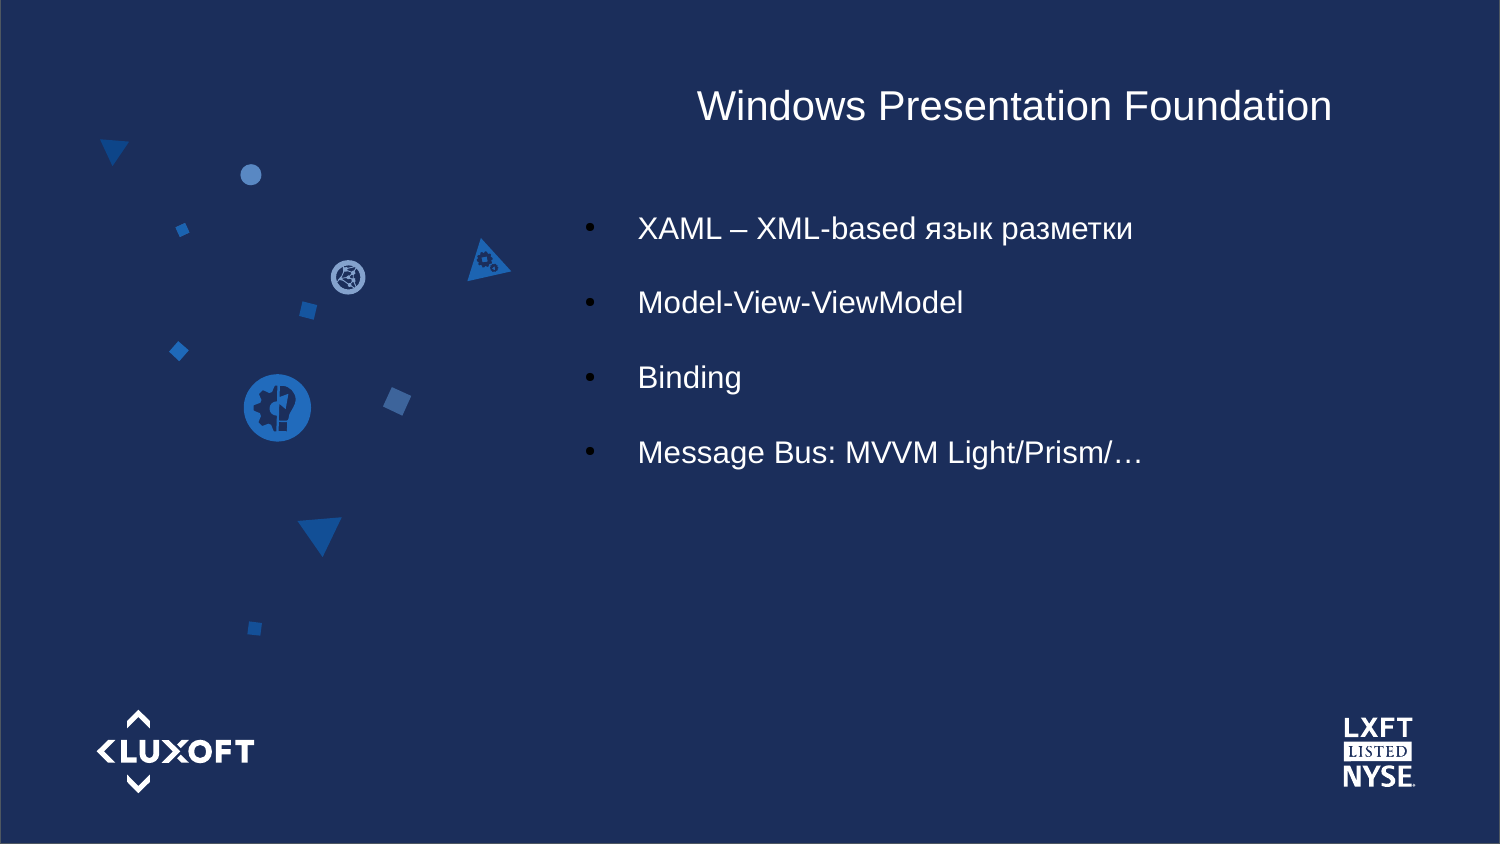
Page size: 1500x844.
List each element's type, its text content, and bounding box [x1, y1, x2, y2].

title Windows Presentation Foundation [696, 35, 1335, 178]
list XAML – XML-based язык разметки Model-View-ViewModel Binding Message Bus: MVVM Light/Prism/… [566, 200, 1482, 638]
